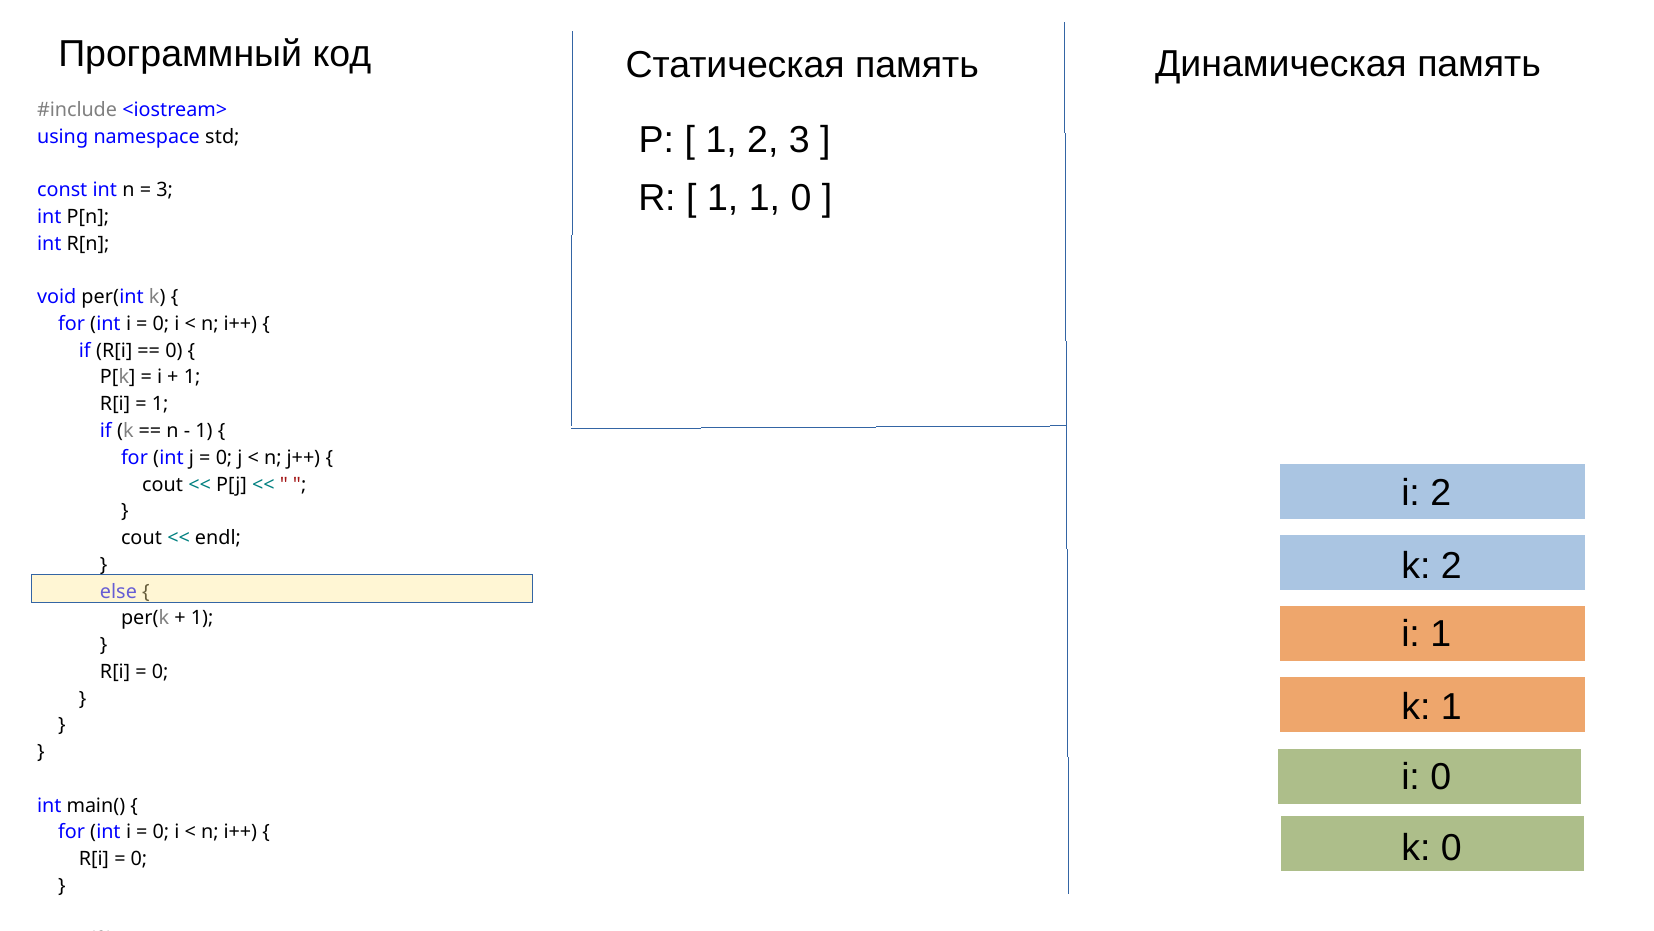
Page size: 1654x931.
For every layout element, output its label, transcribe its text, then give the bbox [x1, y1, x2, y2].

text_box [1277, 533, 1587, 593]
text_box [1277, 674, 1587, 734]
text_box k: 1 [1386, 678, 1477, 736]
text_box R: [ 1, 1, 0 ] [623, 169, 848, 227]
text_box Программный код [43, 25, 387, 83]
text_box [1276, 746, 1584, 806]
text_box k: 2 [1386, 536, 1477, 594]
text_box i: 2 [1386, 464, 1467, 522]
text_box Динамическая память [1140, 34, 1557, 92]
text_box [1279, 814, 1587, 874]
text_box i: 1 [1386, 605, 1467, 662]
text_box [1277, 604, 1587, 664]
text_box i: 0 [1386, 748, 1483, 806]
text_box #include <iostream> using namespace std; const int n = 3; int P[n]; int R[n]; void per(int k) { for (int i = 0; i < n; i++) { if (R[i] == 0) { P[k] = i + 1; R[i] = 1; if (k == n - 1) { for (int j = 0; j < n; j++) { cout << P[j] << " "; } cout << endl; } else { per(k + 1); } R[i] = 0; } } } int main() { for (int i = 0; i < n; i++) { R[i] = 0; } per(0); return 0; } [22, 88, 570, 907]
text_box [1277, 462, 1587, 522]
text_box Статическая память [610, 35, 995, 93]
text_box P: [ 1, 2, 3 ] [623, 111, 846, 168]
text_box k: 0 [1386, 819, 1483, 876]
text_box [31, 574, 533, 603]
